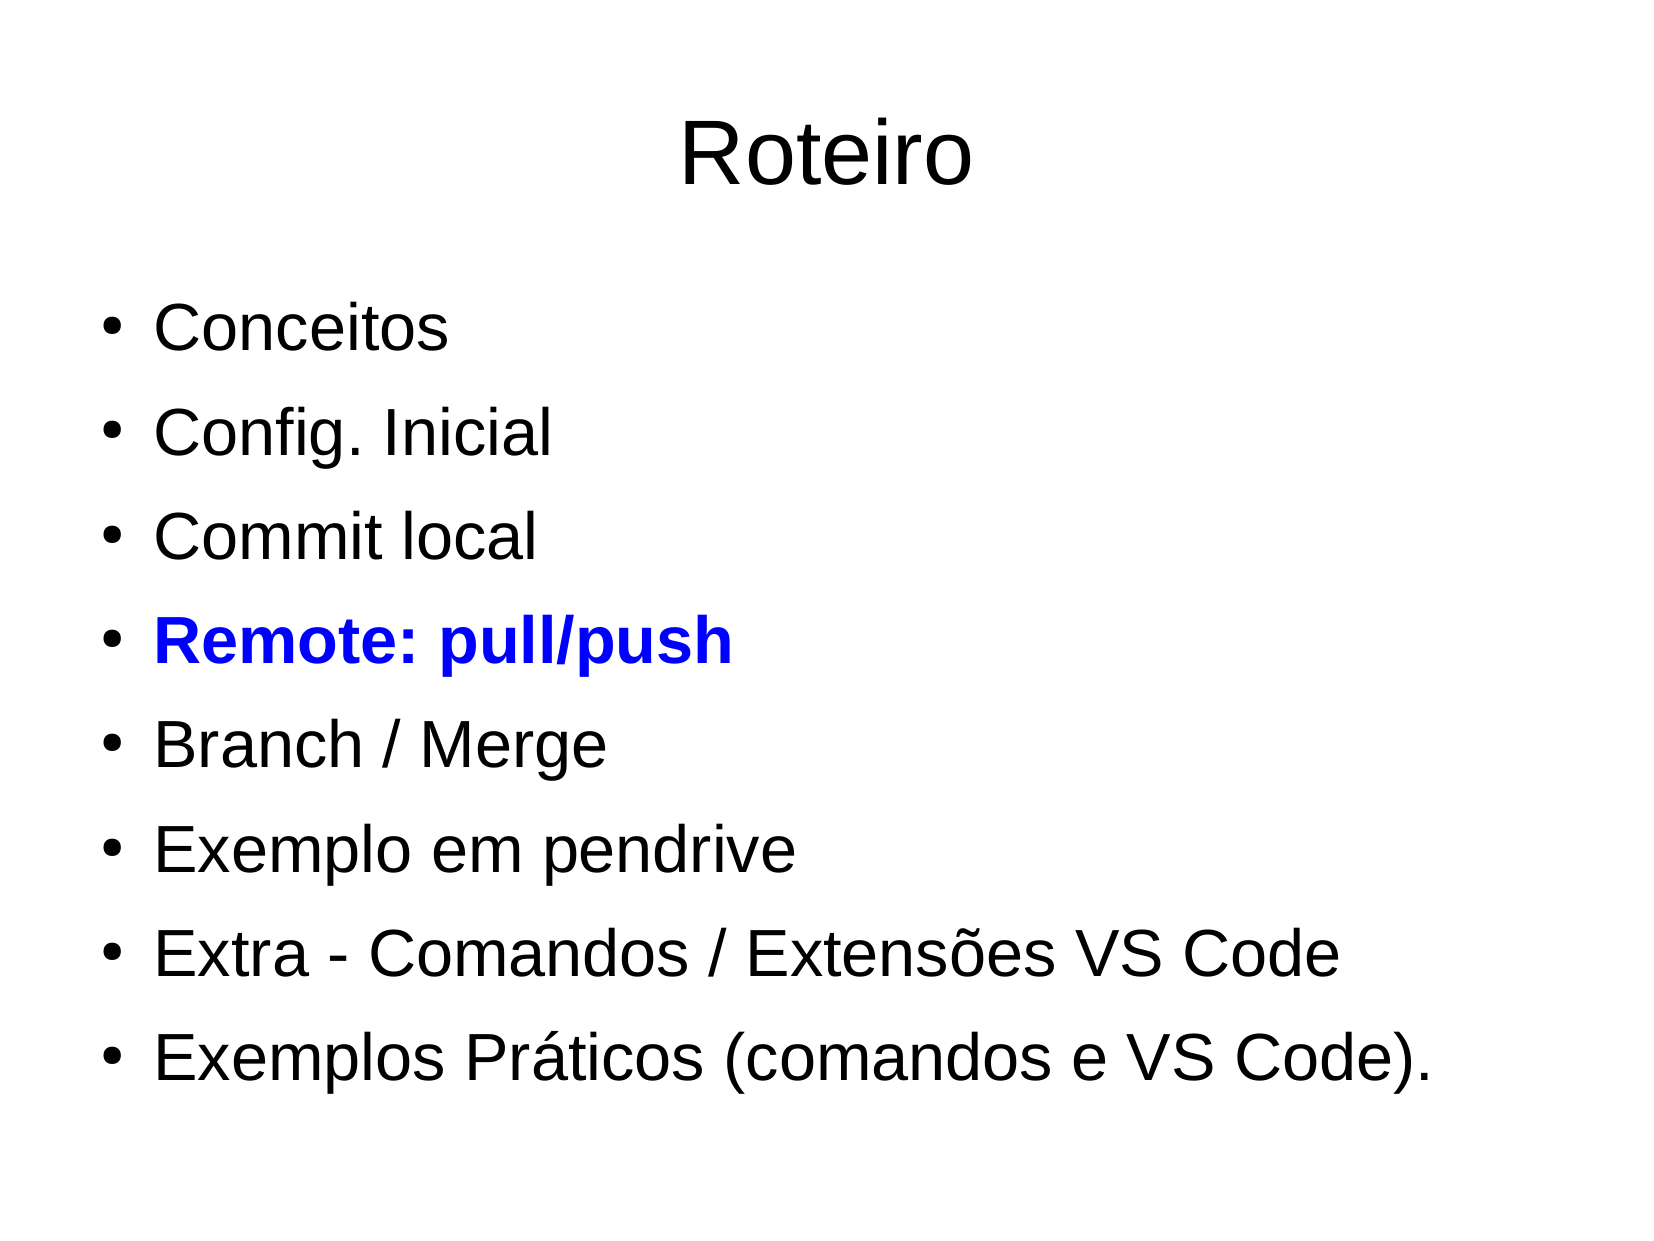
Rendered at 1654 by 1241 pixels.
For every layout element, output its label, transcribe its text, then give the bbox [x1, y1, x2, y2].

list Conceitos Config. Inicial Commit local Remote: pull/push Branch / Merge Exemplo em pendrive Extra - Comandos / Extensões VS Code Exemplos Práticos (comandos e VS Code). [82, 290, 1571, 1170]
title Roteiro [82, 49, 1571, 257]
